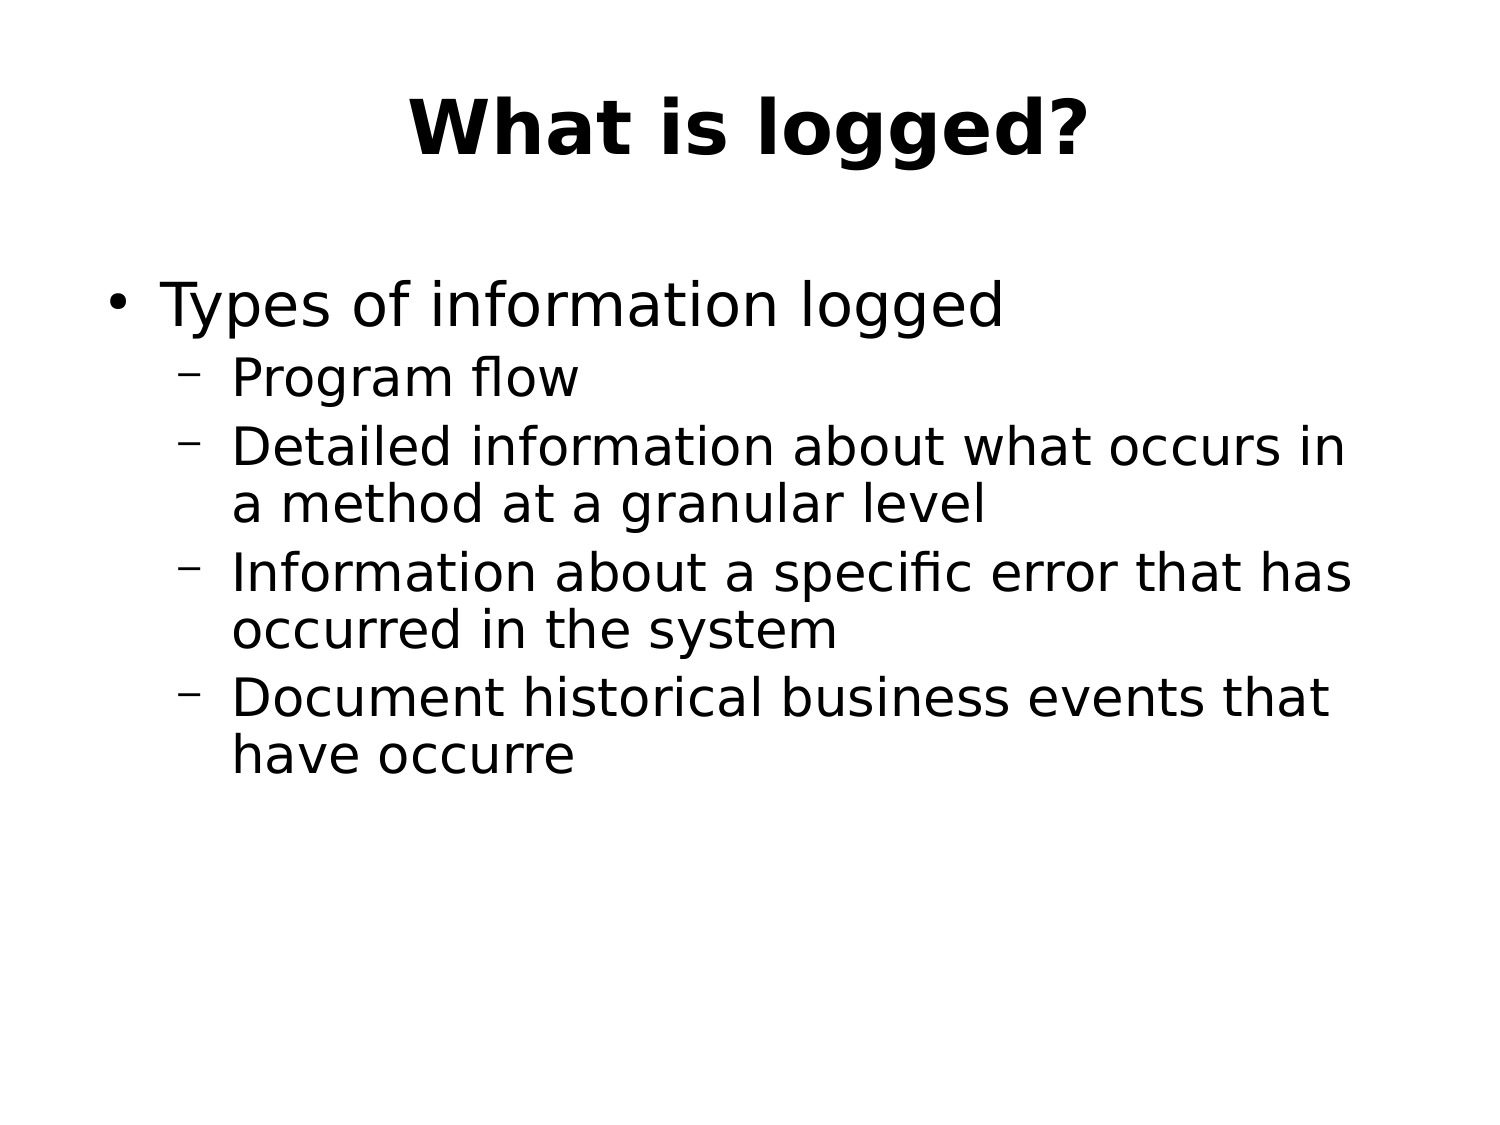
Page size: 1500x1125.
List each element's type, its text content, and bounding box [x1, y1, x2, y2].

list Types of information logged Program flow Detailed information about what occurs in a method at a granular level Information about a specific error that has occurred in the system Document historical business events that have occurre [75, 204, 1395, 1075]
title What is logged? [75, 44, 1425, 177]
